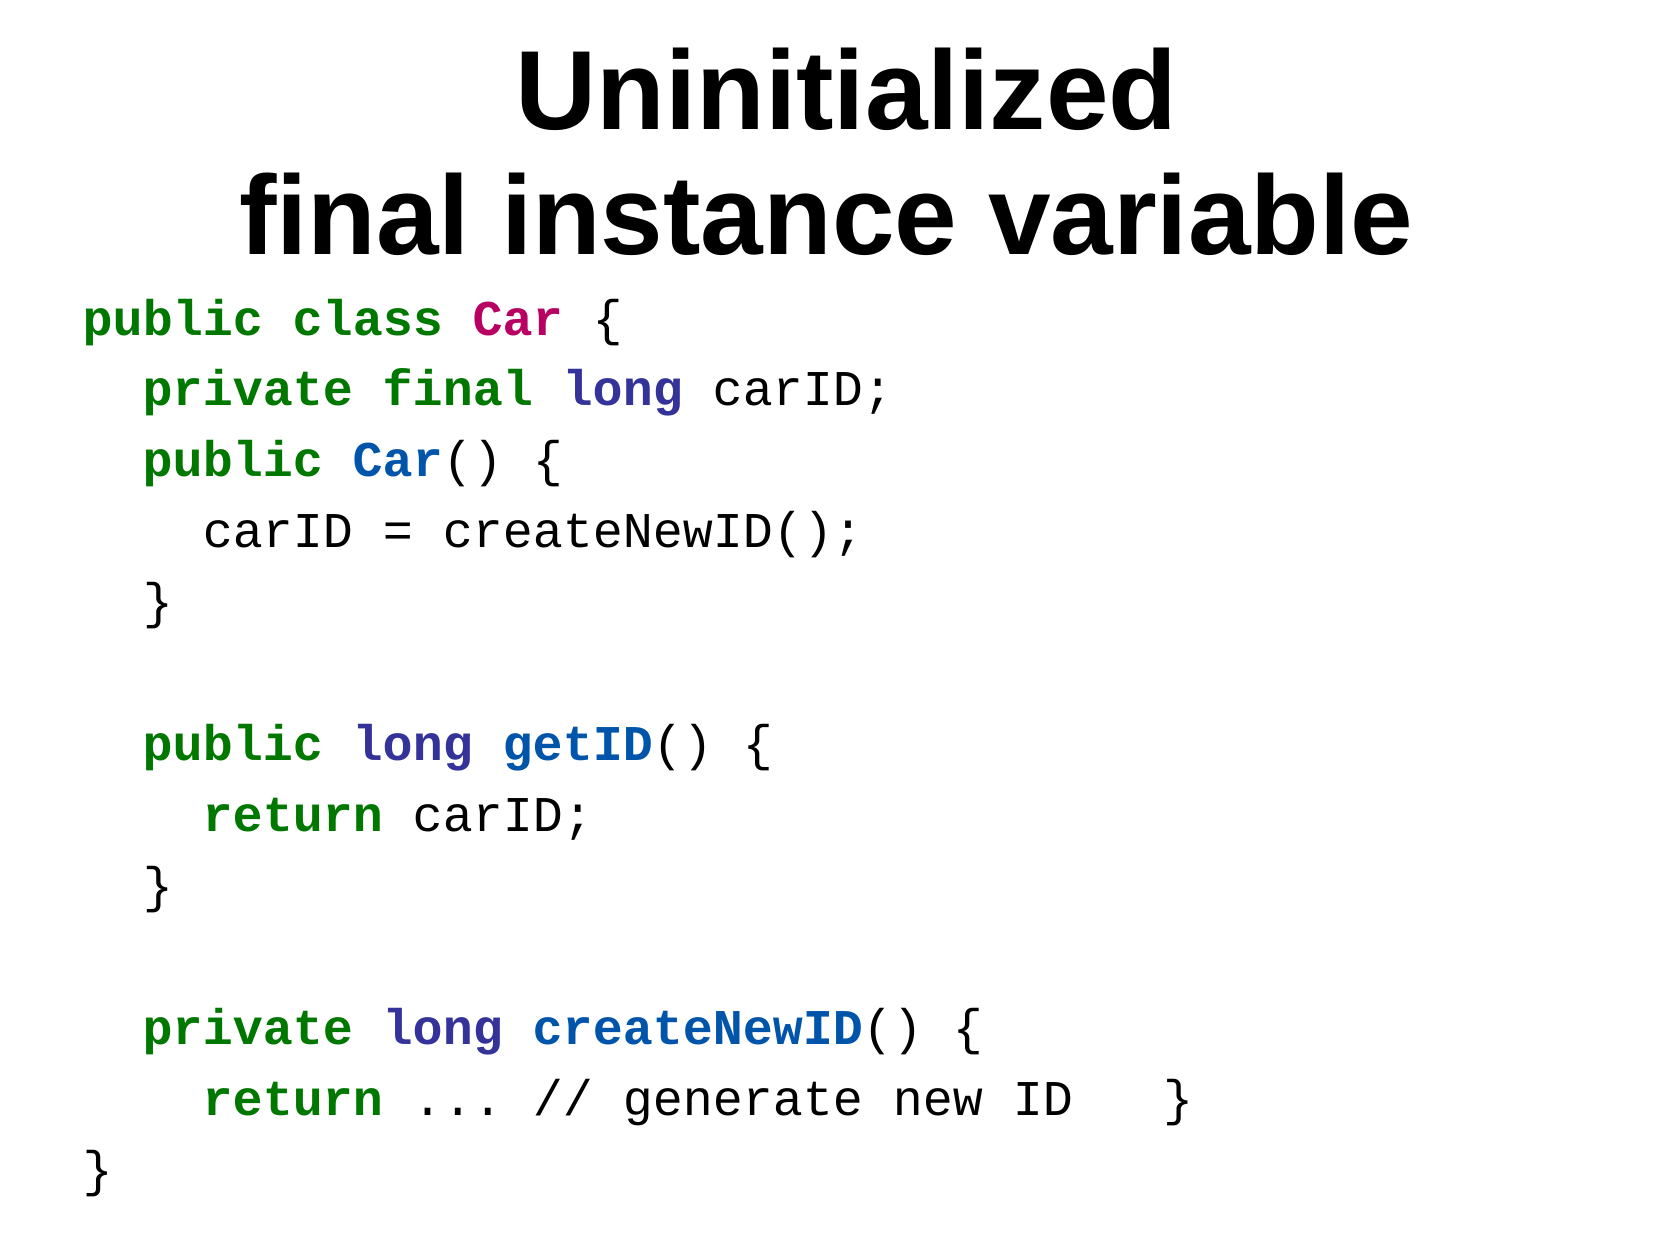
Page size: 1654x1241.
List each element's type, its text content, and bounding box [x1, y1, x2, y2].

list public class Car { private final long carID; public Car() { carID = createNewID(); } public long getID() { return carID; } private long createNewID() { return ... // generate new ID } } [82, 280, 1538, 1205]
title Uninitialized final instance variable [82, 26, 1571, 280]
